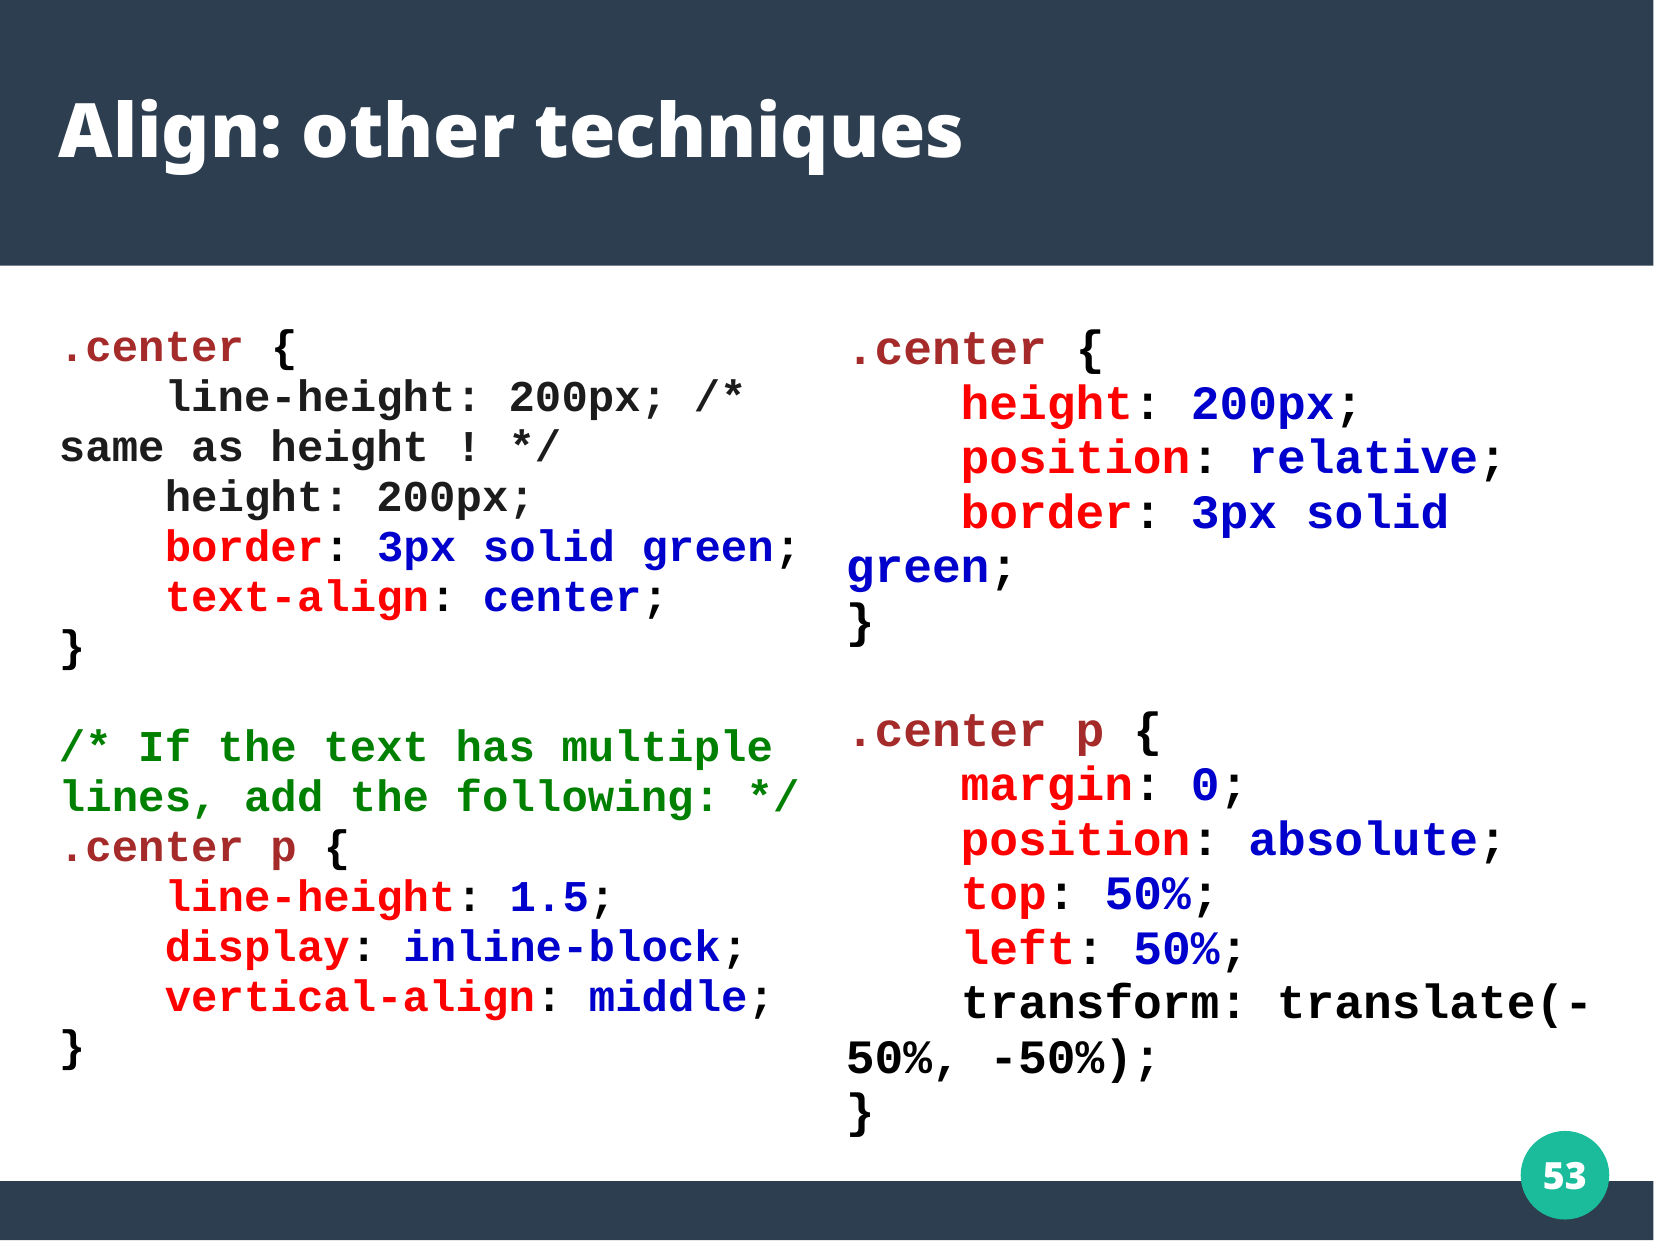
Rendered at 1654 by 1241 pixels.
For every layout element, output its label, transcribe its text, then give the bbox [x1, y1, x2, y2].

list .center { line-height: 200px; /* same as height ! */ height: 200px; border: 3px solid green; text-align: center; } /* If the text has multiple lines, add the following: */ .center p { line-height: 1.5; display: inline-block; vertical-align: middle; } [59, 324, 809, 1152]
list .center { height: 200px; position: relative; border: 3px solid green; } .center p { margin: 0; position: absolute; top: 50%; left: 50%; transform: translate(-50%, -50%); } [845, 324, 1596, 1152]
title Align: other techniques [59, 49, 1595, 207]
